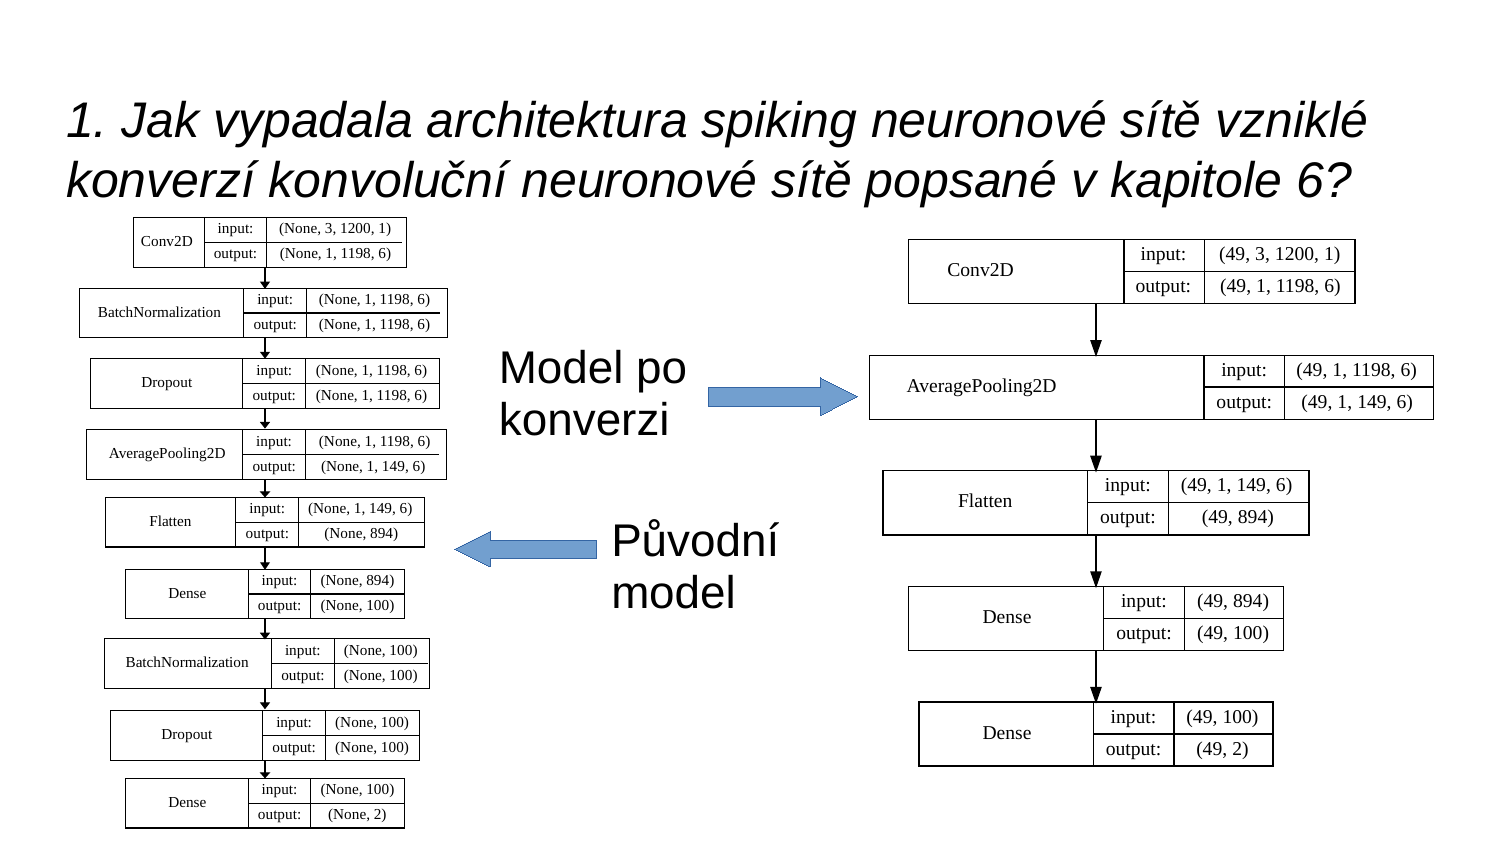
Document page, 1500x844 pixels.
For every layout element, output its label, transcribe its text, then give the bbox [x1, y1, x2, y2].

text_box Model po konverzi [484, 335, 721, 540]
picture [863, 222, 1447, 780]
title 1. Jak vypadala architektura spiking neuronové sítě vzniklé konverzí konvoluční neuronové sítě popsané v kapitole 6? [51, 72, 1449, 213]
picture [76, 211, 449, 844]
text_box [721, 377, 858, 416]
text_box Původní model [596, 507, 827, 677]
text_box [454, 531, 596, 567]
